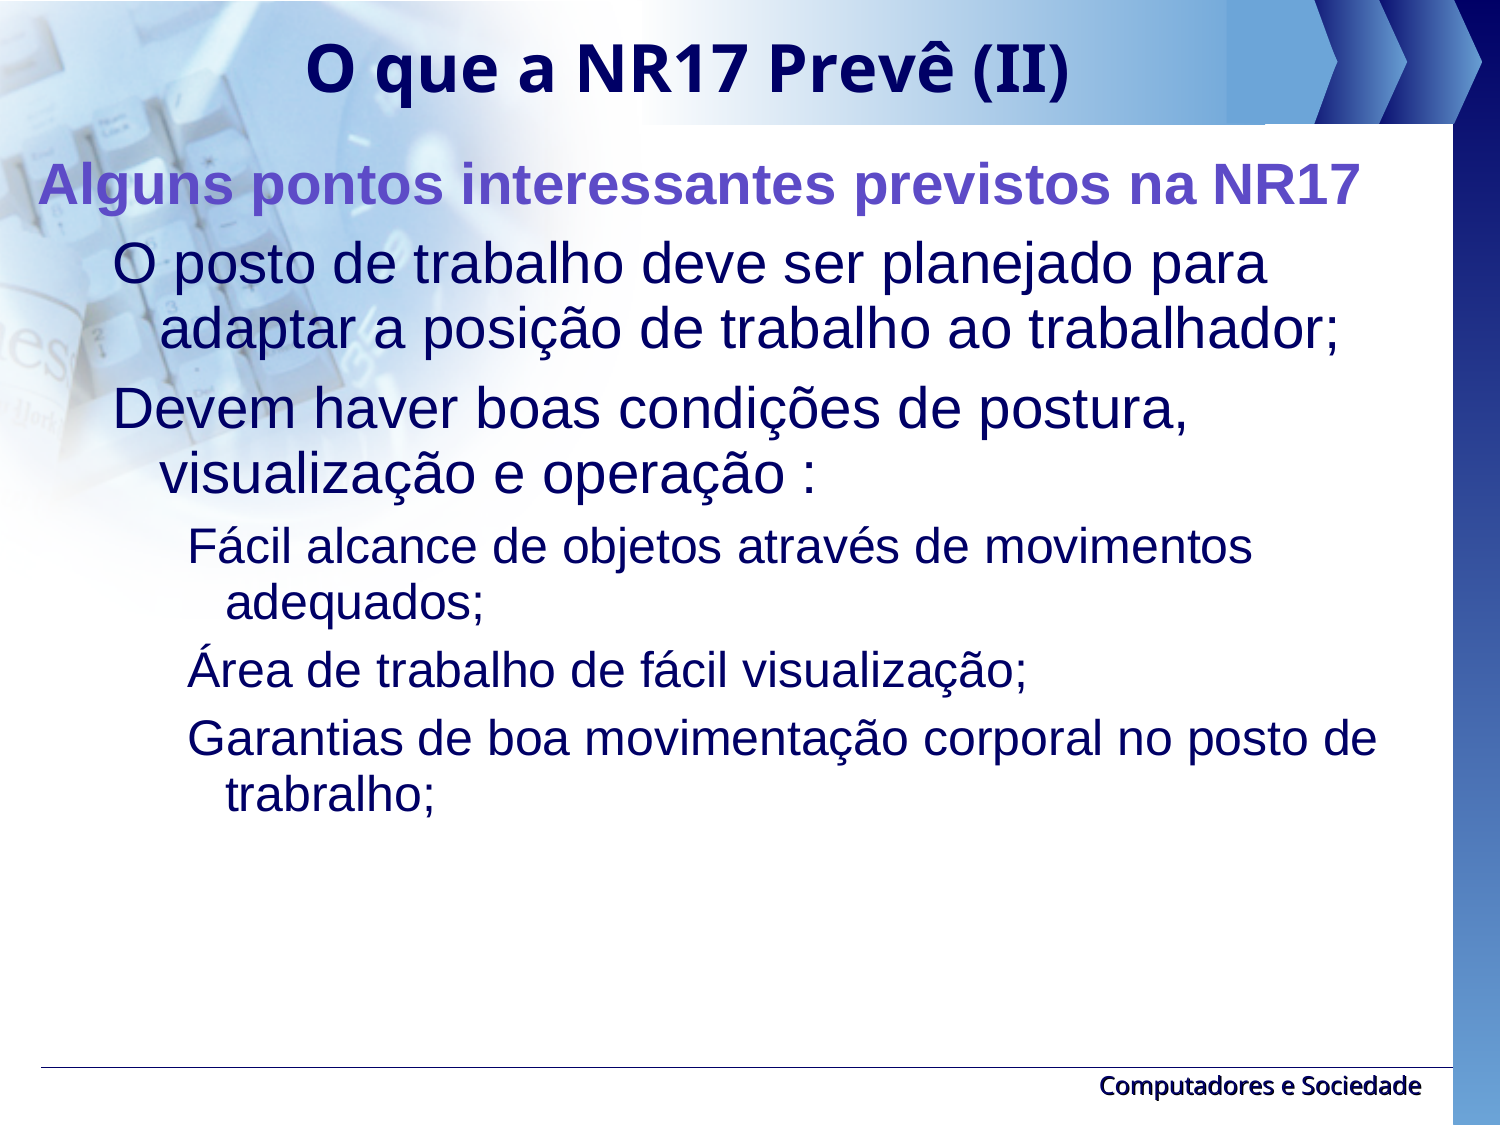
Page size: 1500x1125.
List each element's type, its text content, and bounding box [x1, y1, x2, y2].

list Alguns pontos interessantes previstos na NR17 O posto de trabalho deve ser planejado para adaptar a posição de trabalho ao trabalhador; Devem haver boas condições de postura, visualização e operação : Fácil alcance de objetos através de movimentos adequados; Área de trabalho de fácil visualização; Garantias de boa movimentação corporal no posto de trabralho; [37, 151, 1426, 1036]
title O que a NR17 Prevê (II) [74, 0, 1300, 147]
